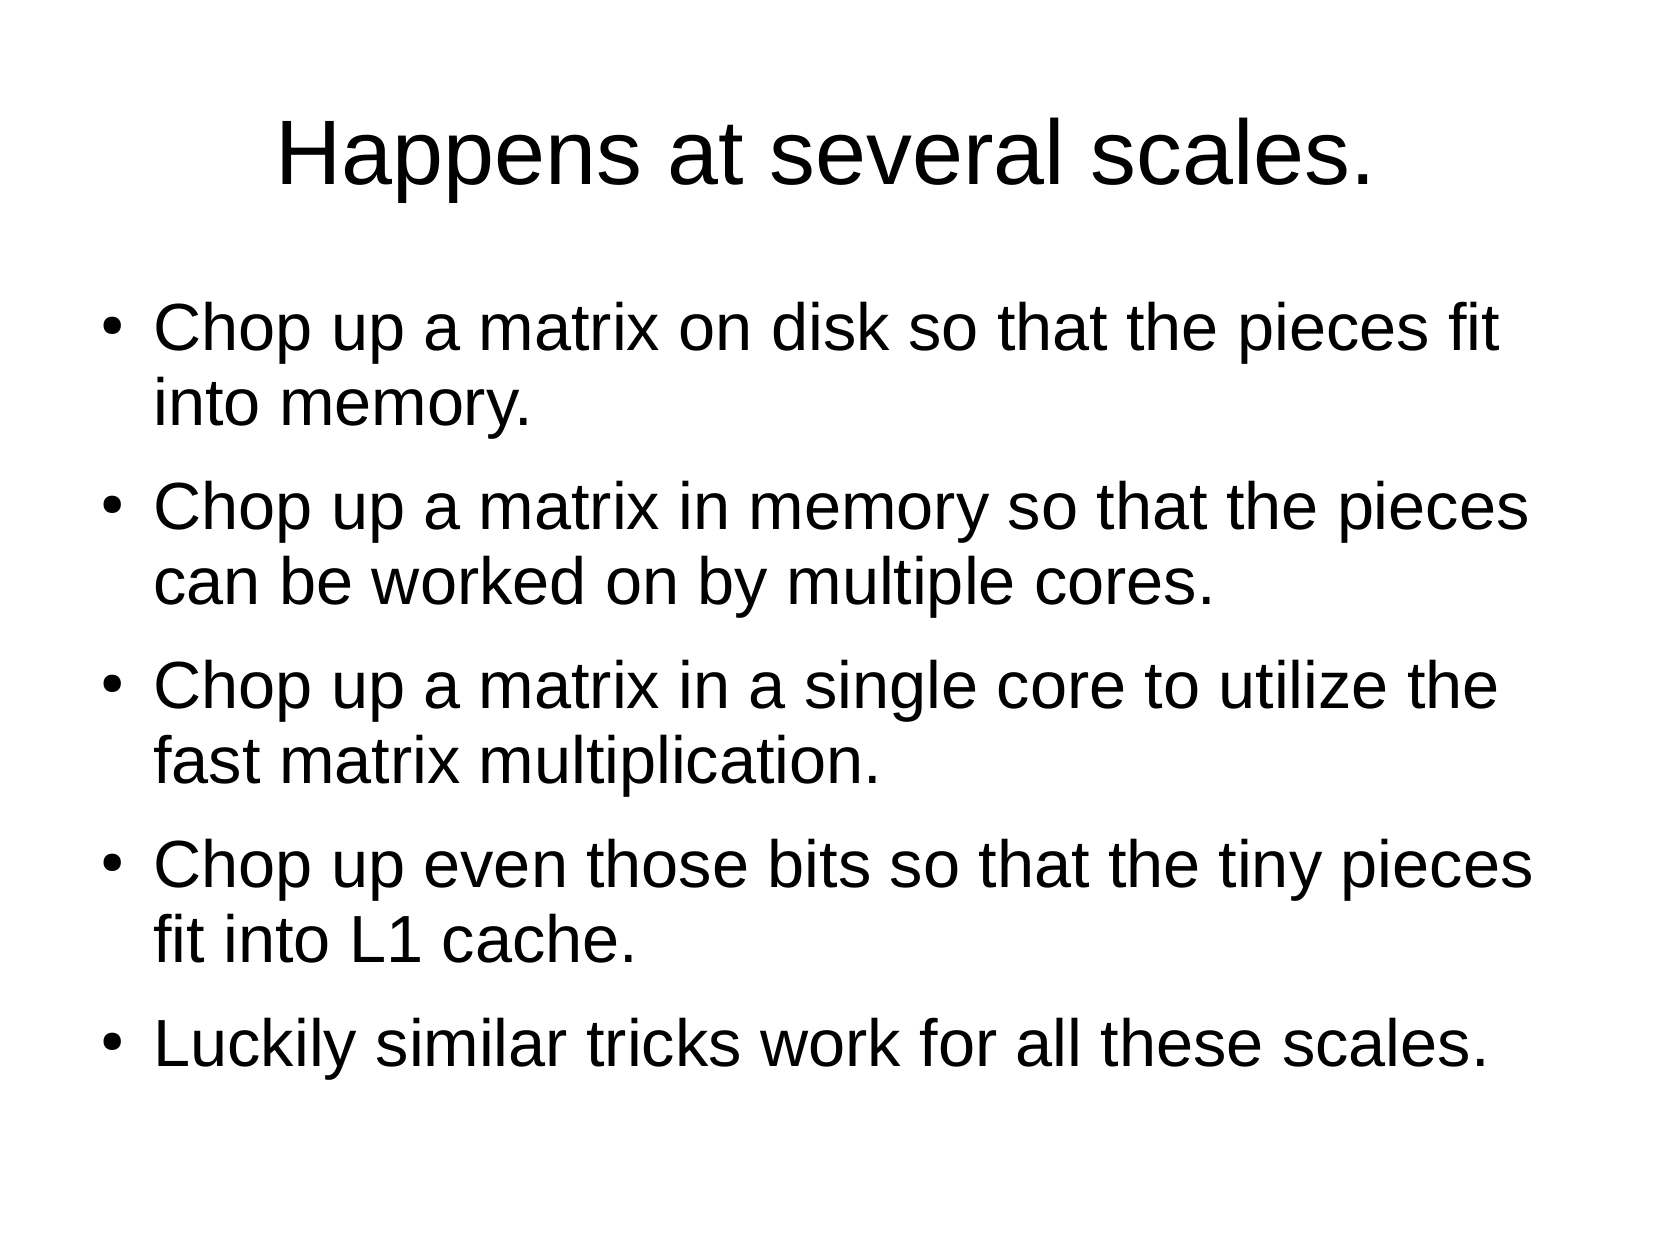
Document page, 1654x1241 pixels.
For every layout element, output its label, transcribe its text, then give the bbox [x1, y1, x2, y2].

title Happens at several scales. [82, 49, 1571, 257]
list Chop up a matrix on disk so that the pieces fit into memory. Chop up a matrix in memory so that the pieces can be worked on by multiple cores. Chop up a matrix in a single core to utilize the fast matrix multiplication. Chop up even those bits so that the tiny pieces fit into L1 cache. Luckily similar tricks work for all these scales. [82, 290, 1571, 1109]
